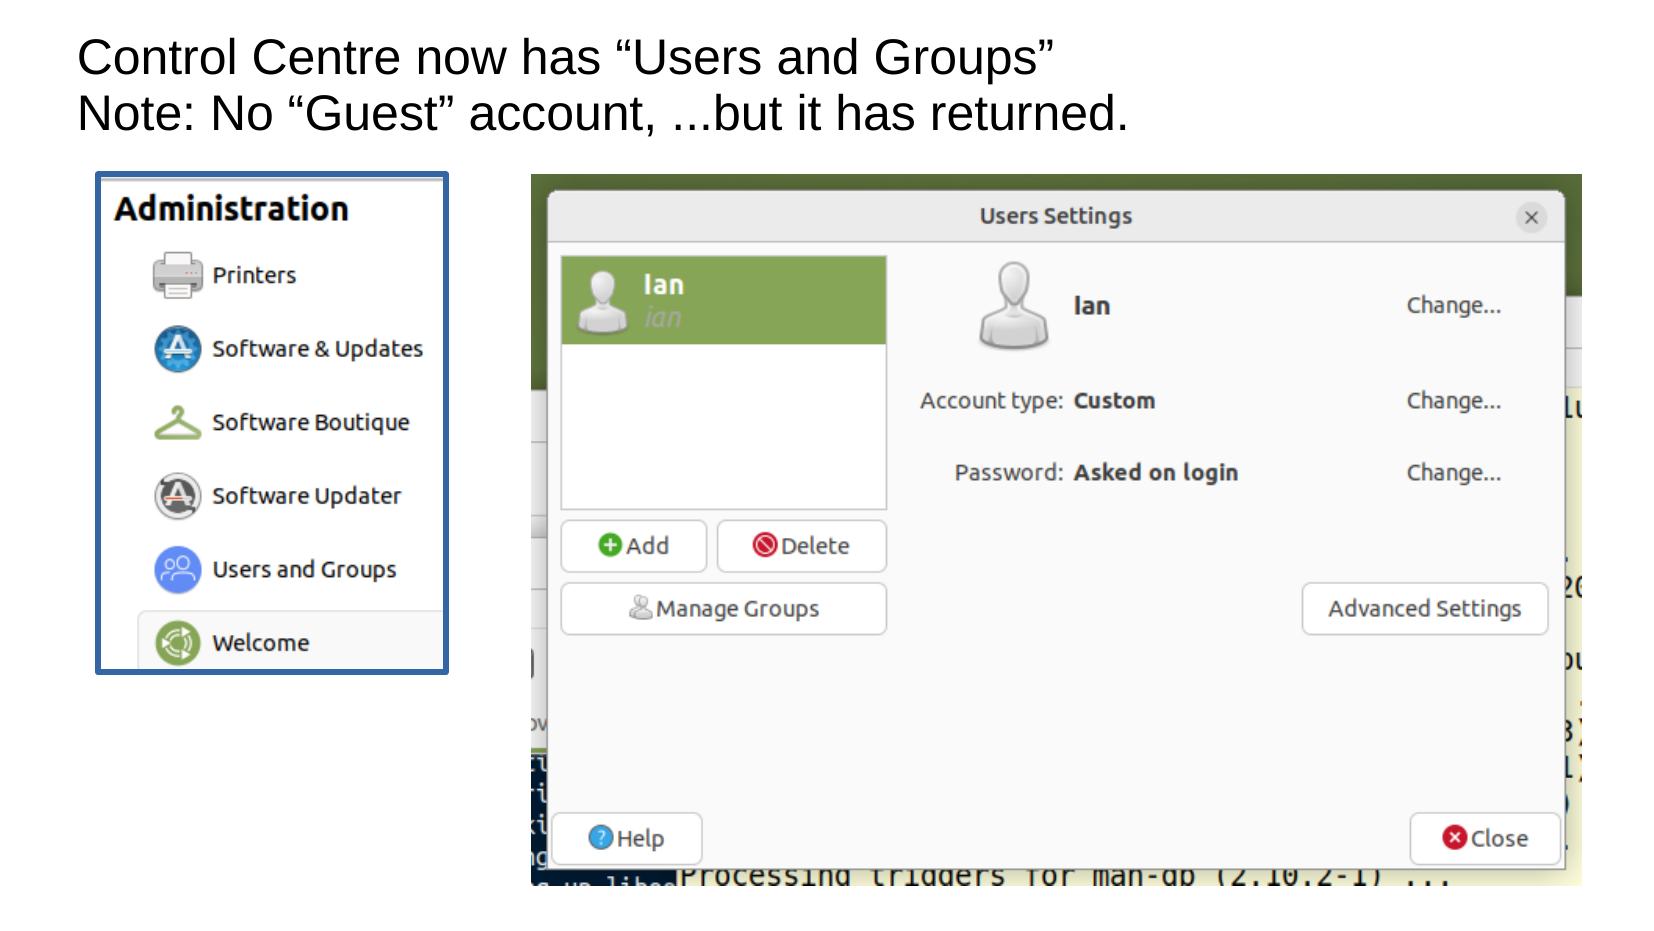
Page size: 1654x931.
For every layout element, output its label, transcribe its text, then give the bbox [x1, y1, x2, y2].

picture [531, 174, 1582, 886]
subtitle Control Centre now has “Users and Groups” Note: No “Guest” account, ...but it has returned. [76, 29, 1565, 142]
picture [100, 177, 443, 670]
